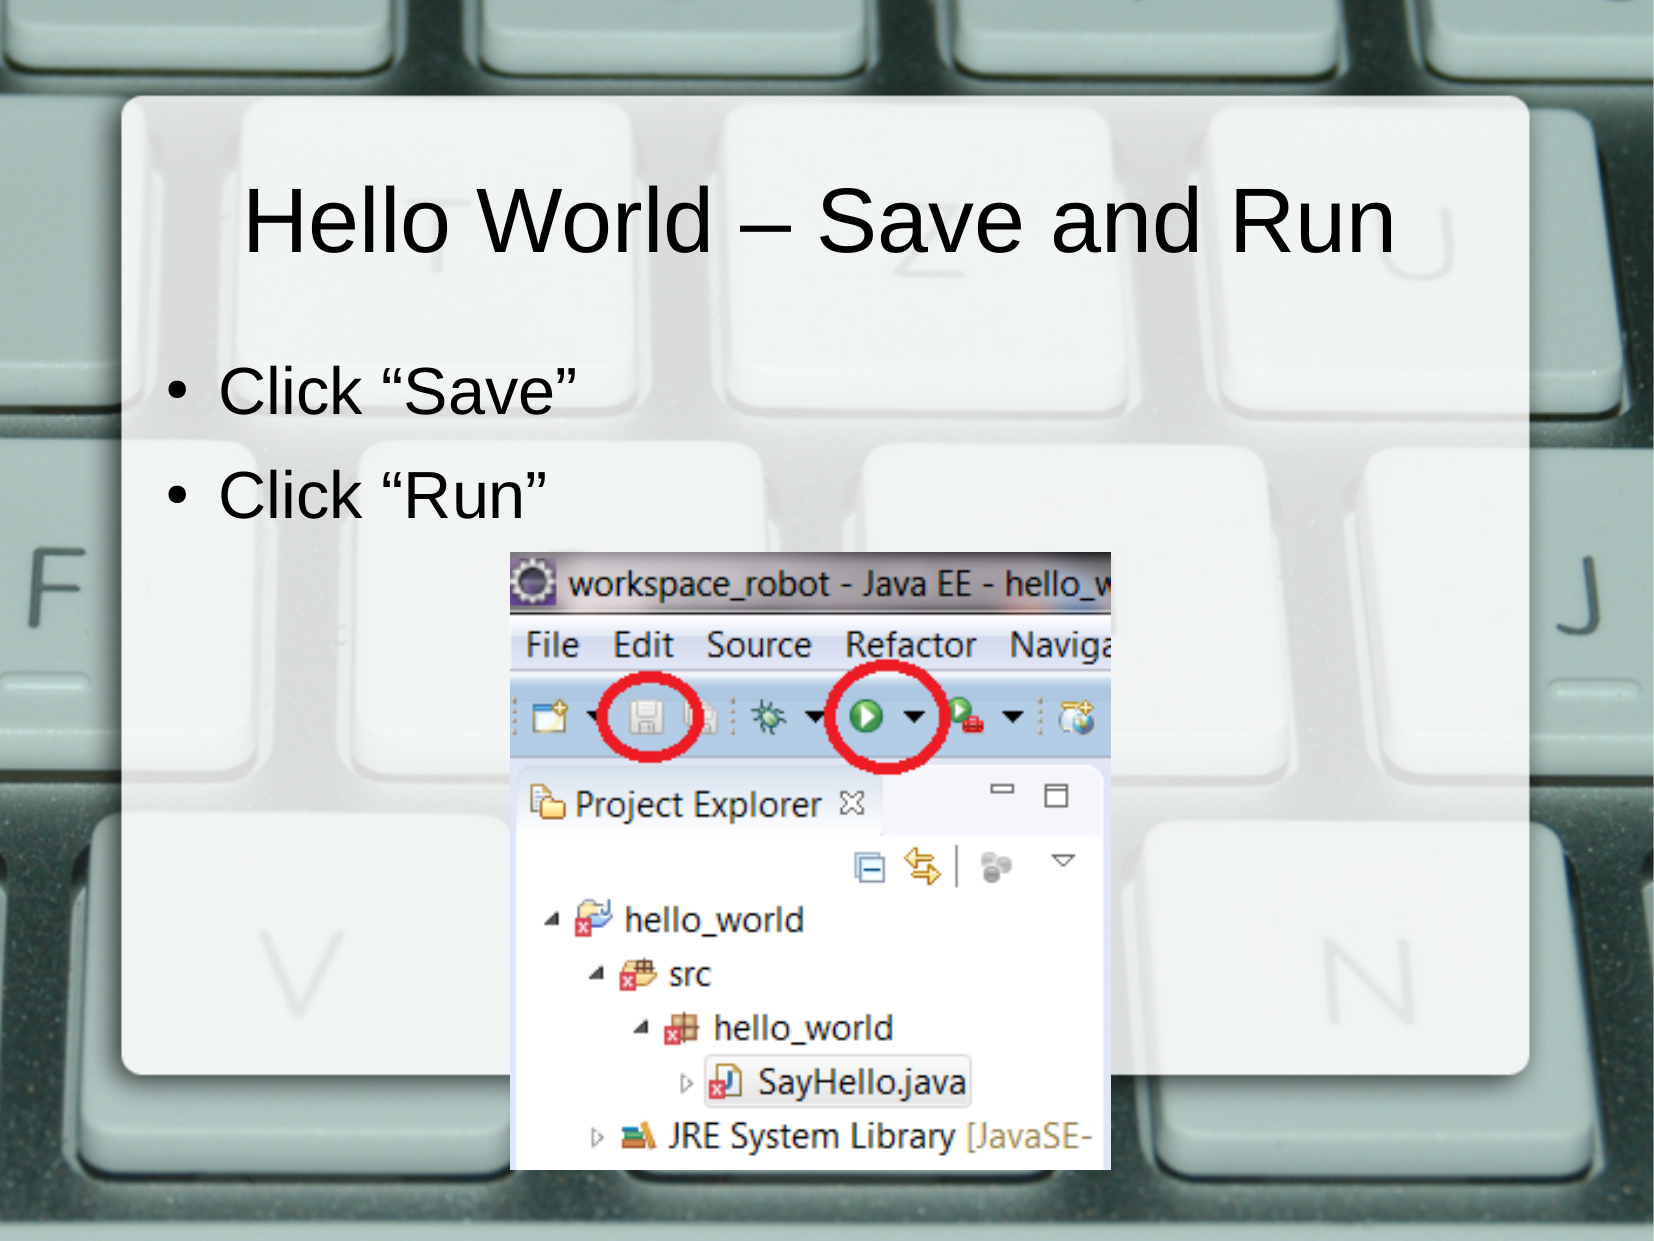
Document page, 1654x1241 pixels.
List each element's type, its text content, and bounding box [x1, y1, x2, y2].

picture [0, 0, 1654, 1241]
list Click “Save” Click “Run” [147, 354, 1506, 1063]
title Hello World – Save and Run [135, 117, 1506, 325]
